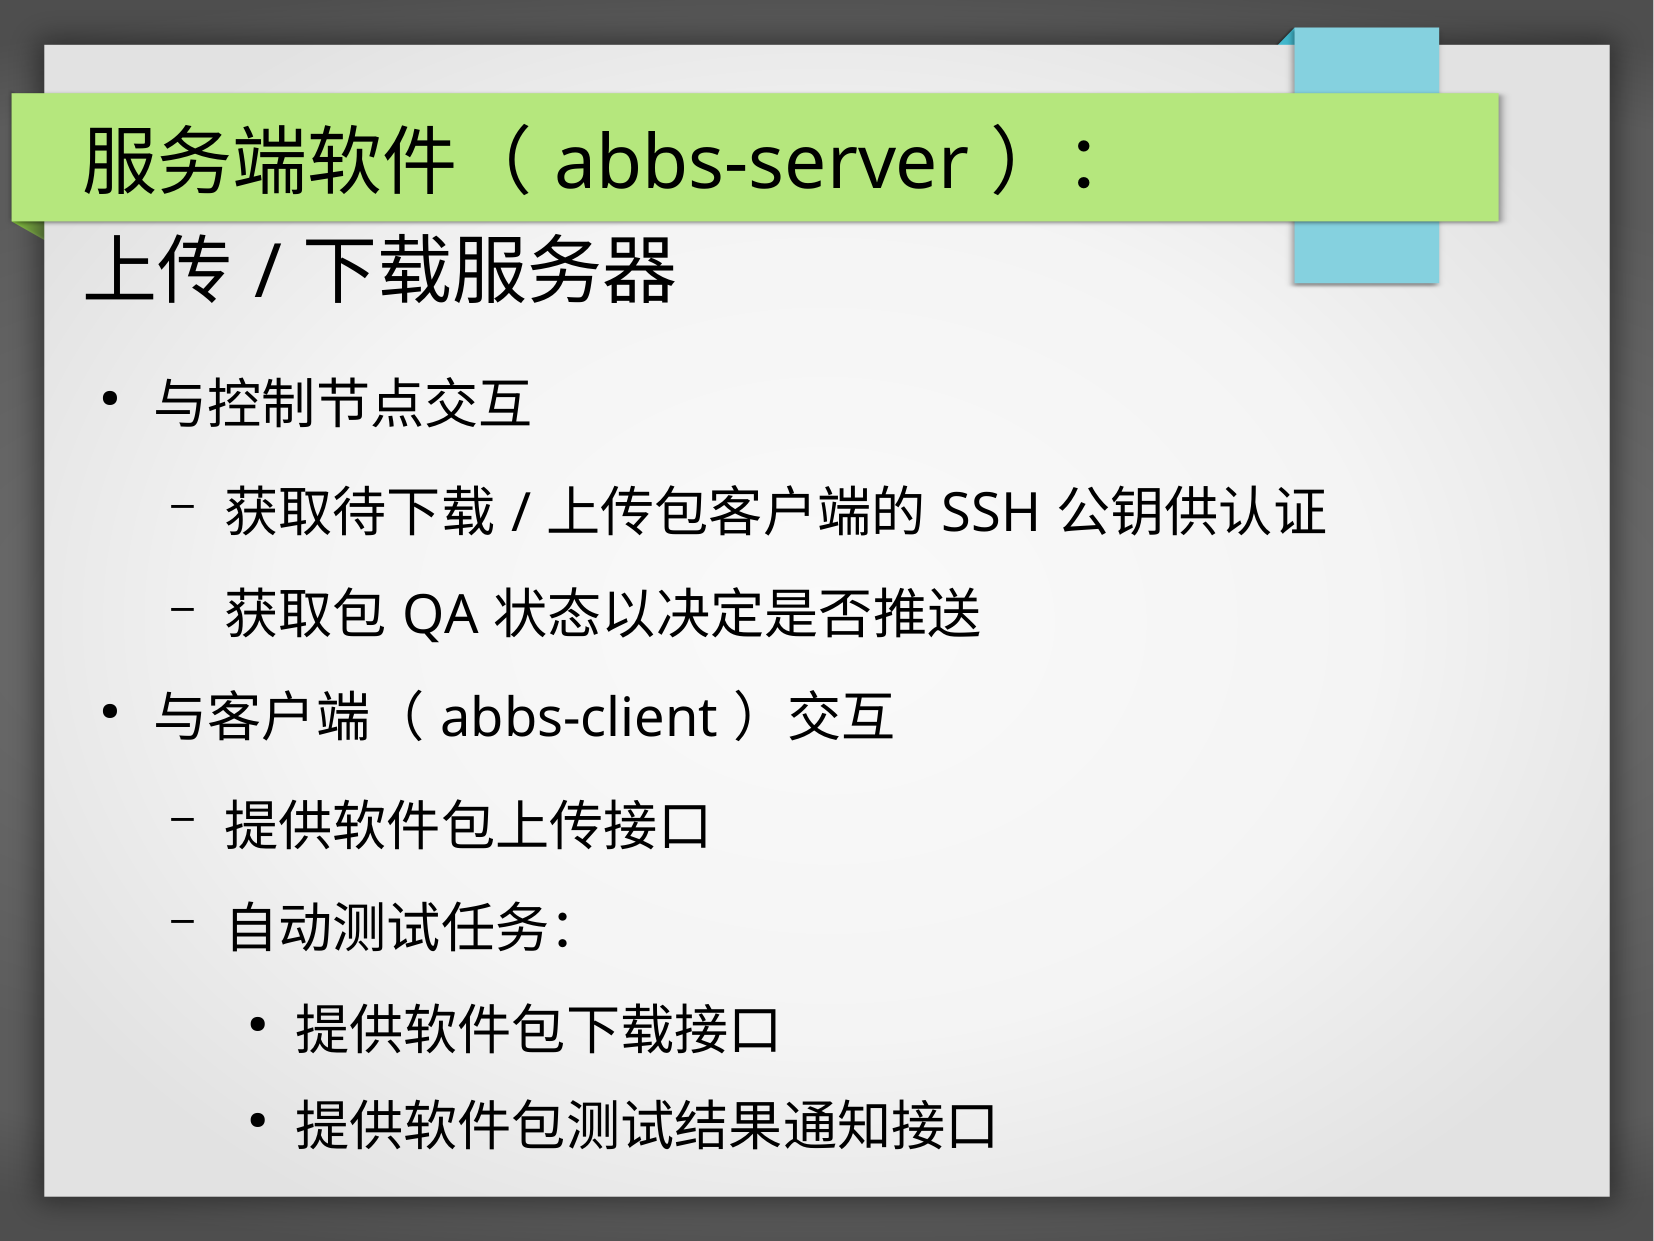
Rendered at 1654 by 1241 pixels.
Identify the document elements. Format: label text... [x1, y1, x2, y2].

picture [0, 0, 1654, 1241]
list 与控制节点交互 获取待下载/上传包客户端的SSH公钥供认证 获取包QA状态以决定是否推送 与客户端（abbs-client）交互 提供软件包上传接口 自动测试任务： 提供软件包下载接口 提供软件包测试结果通知接口 [82, 360, 1571, 1182]
title 服务端软件（abbs-server）： 上传/下载服务器 [82, 42, 1501, 360]
